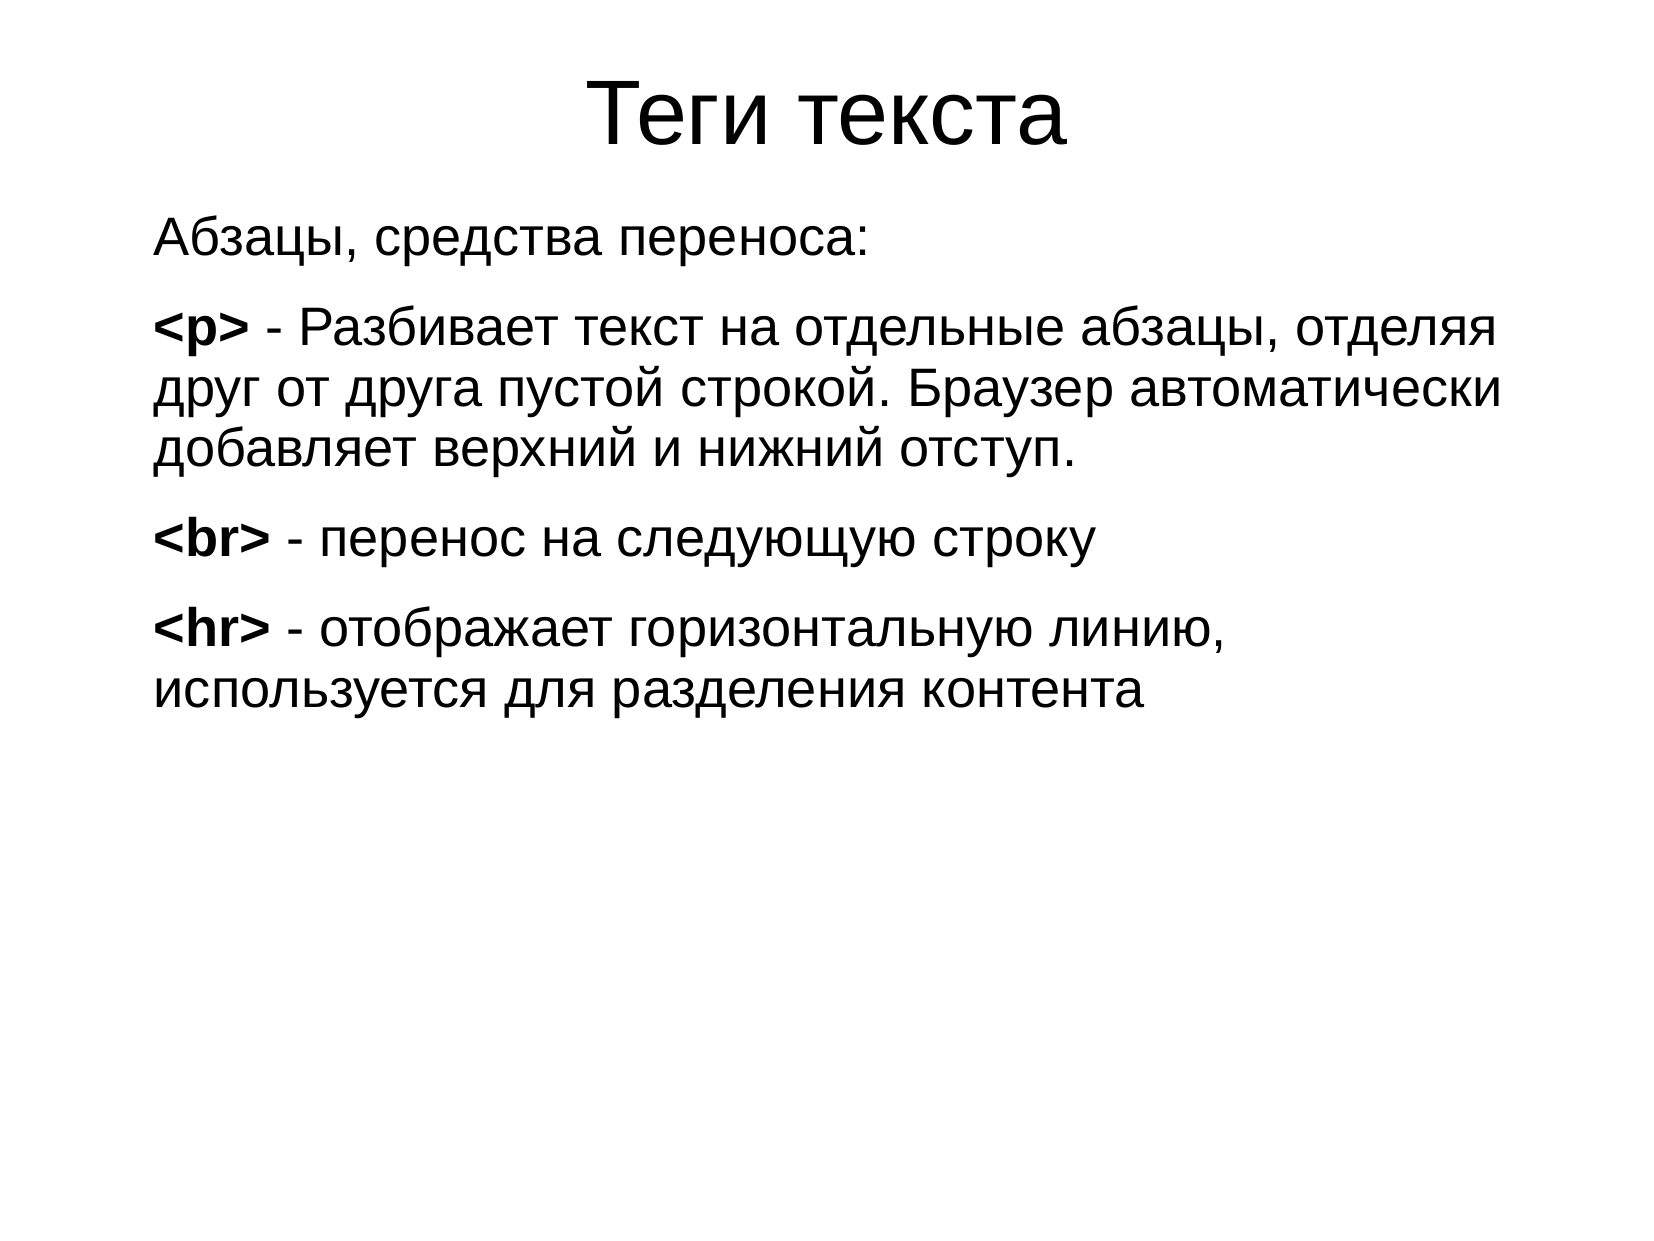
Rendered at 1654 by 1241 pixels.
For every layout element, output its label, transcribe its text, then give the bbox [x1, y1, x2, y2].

list Абзацы, средства переноса: <p> - Разбивает текст на отдельные абзацы, отделяя друг от друга пустой строкой. Браузер автоматически добавляет верхний и нижний отступ. <br> - перенос на следующую строку <hr> - отображает горизонтальную линию, используется для разделения контента [82, 206, 1571, 1109]
title Теги текста [82, 49, 1571, 178]
